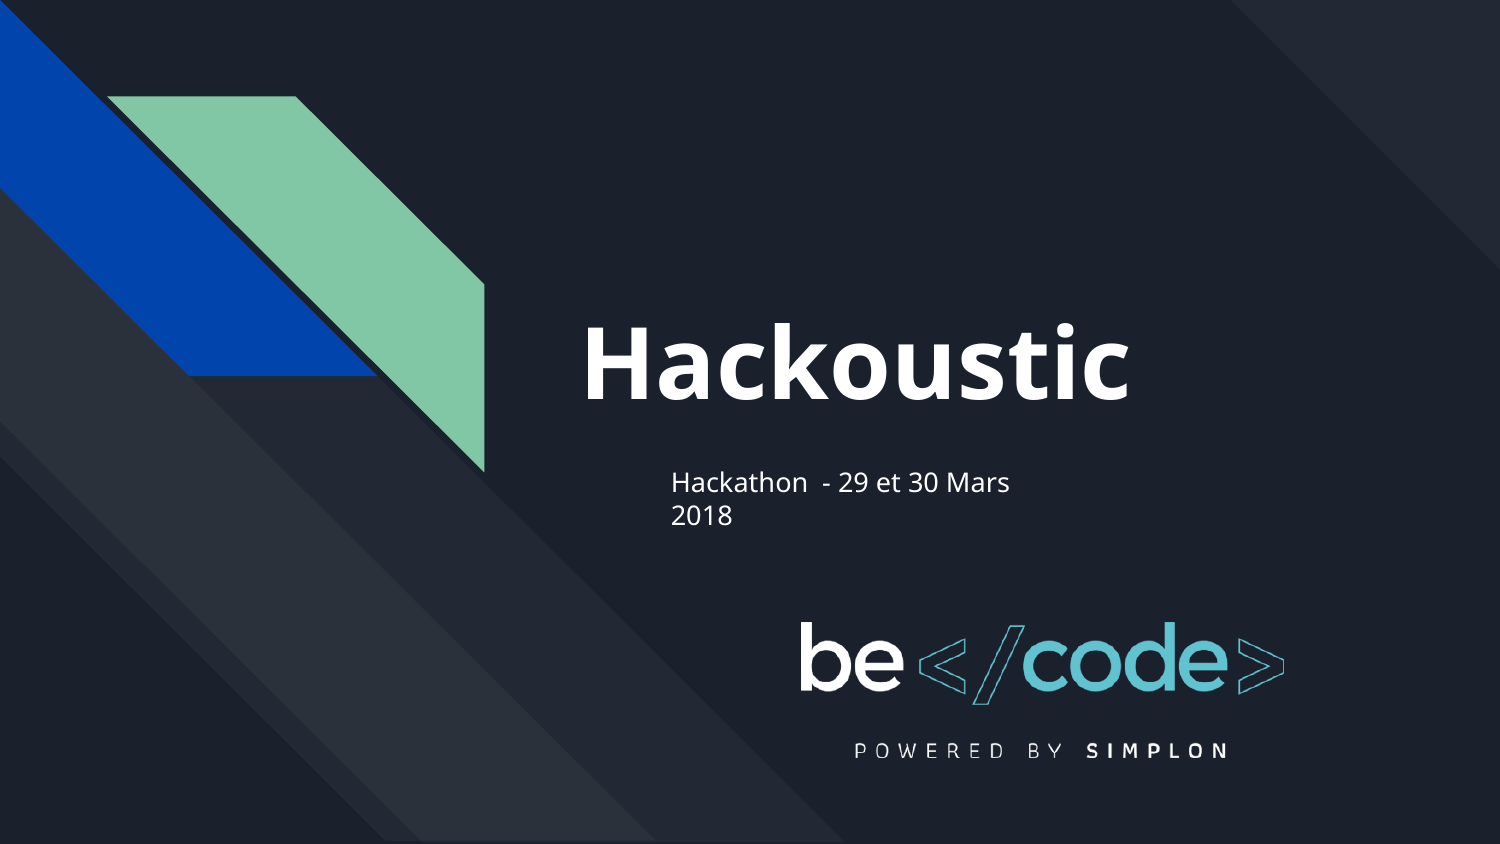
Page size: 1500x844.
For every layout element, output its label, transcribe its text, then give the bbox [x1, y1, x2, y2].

subtitle Hackathon - 29 et 30 Mars 2018 [655, 450, 1078, 534]
title Hackoustic [564, 284, 1216, 451]
picture [801, 622, 1284, 758]
